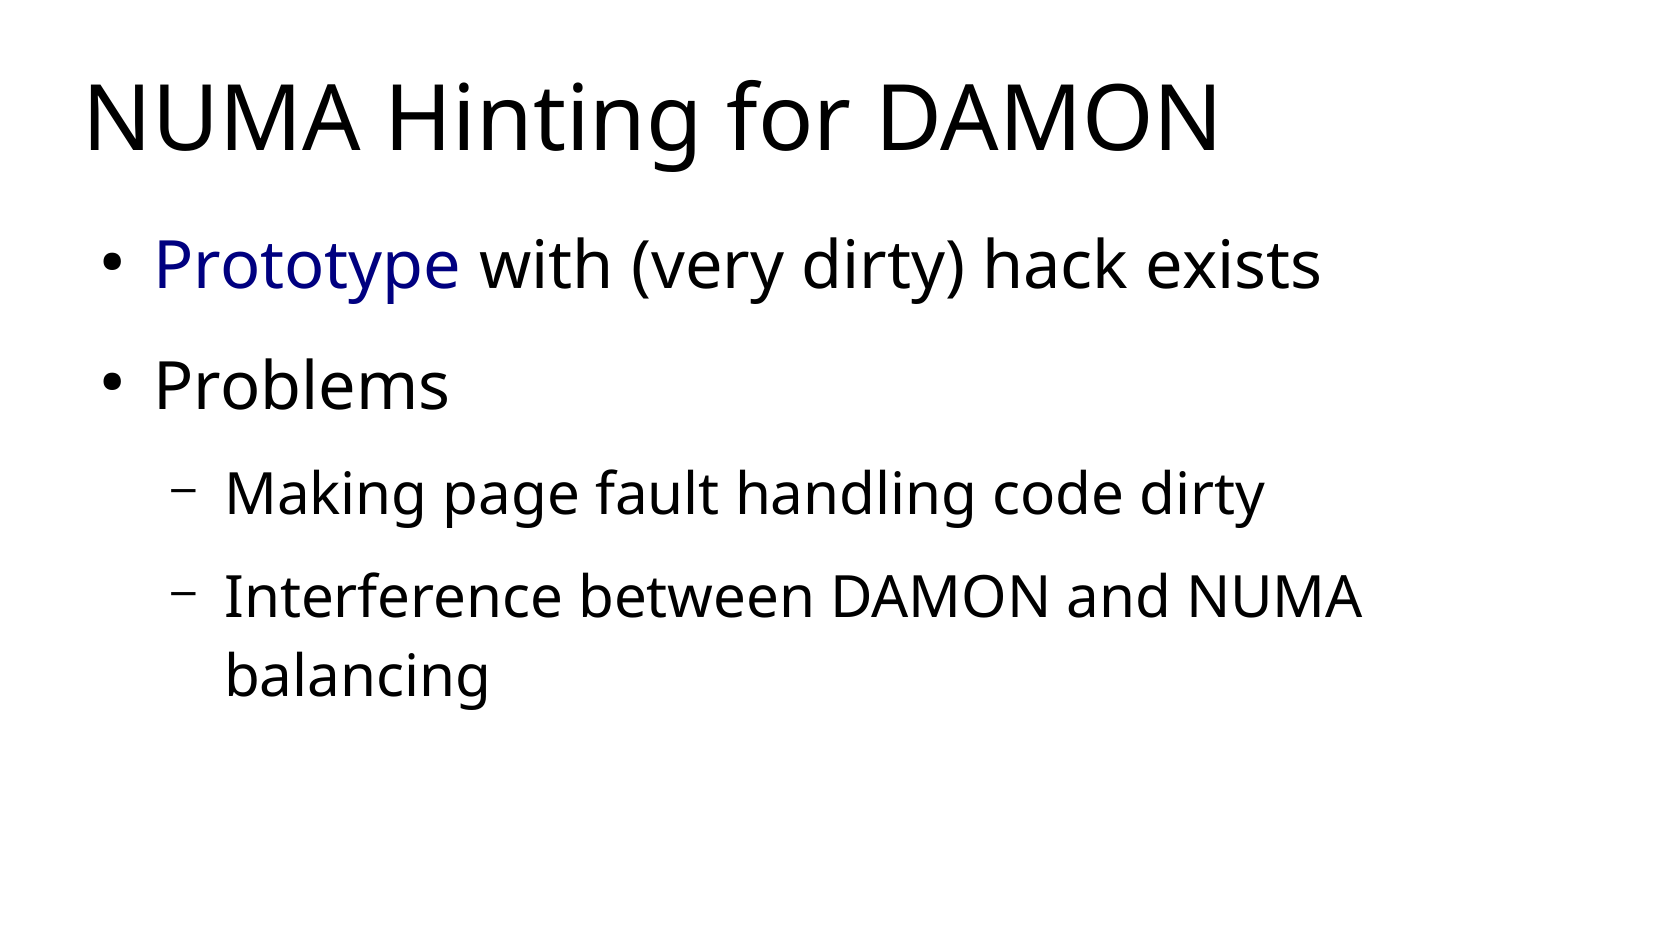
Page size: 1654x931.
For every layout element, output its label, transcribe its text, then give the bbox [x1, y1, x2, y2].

title NUMA Hinting for DAMON [82, 37, 1571, 193]
list Prototype with (very dirty) hack exists Problems Making page fault handling code dirty Interference between DAMON and NUMA balancing [82, 217, 1571, 758]
